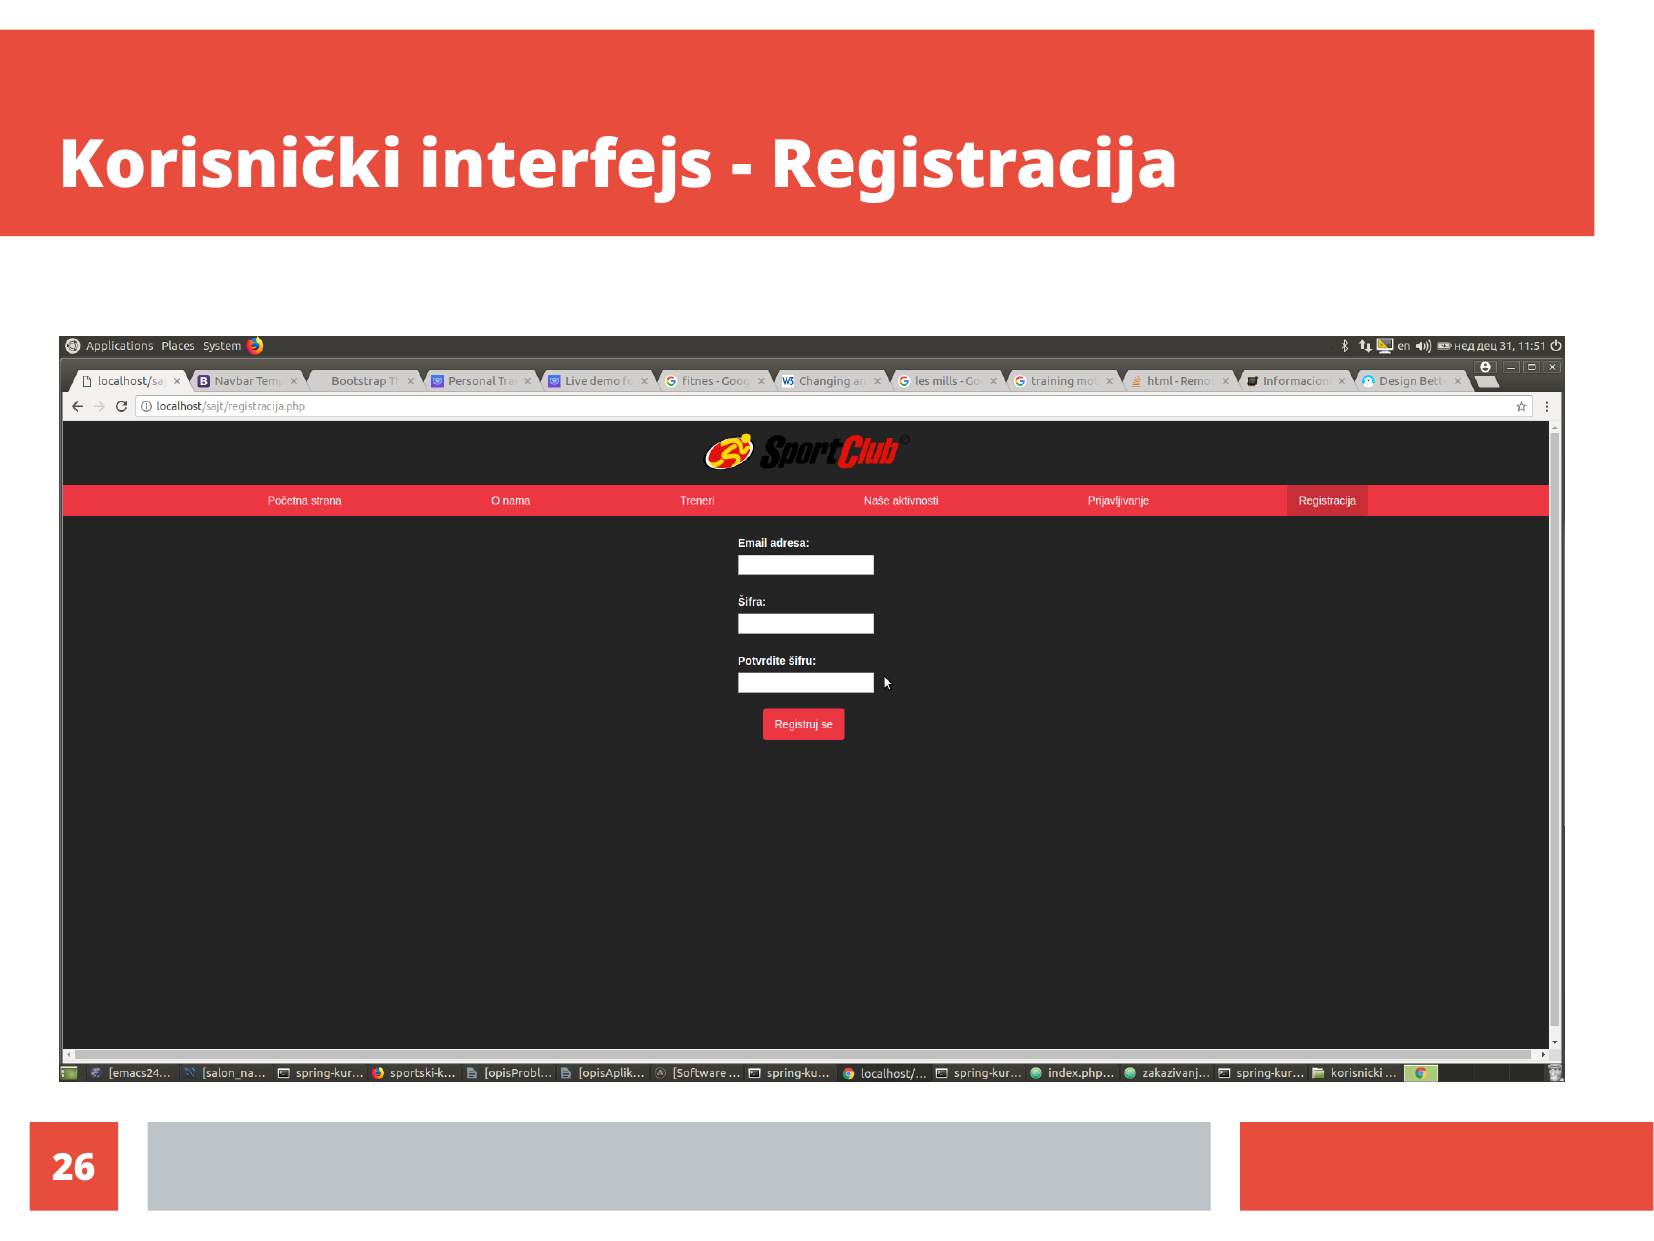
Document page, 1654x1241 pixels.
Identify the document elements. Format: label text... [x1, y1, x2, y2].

title Korisnički interfejs - Registracija [59, 59, 1595, 207]
picture [59, 336, 1565, 1082]
